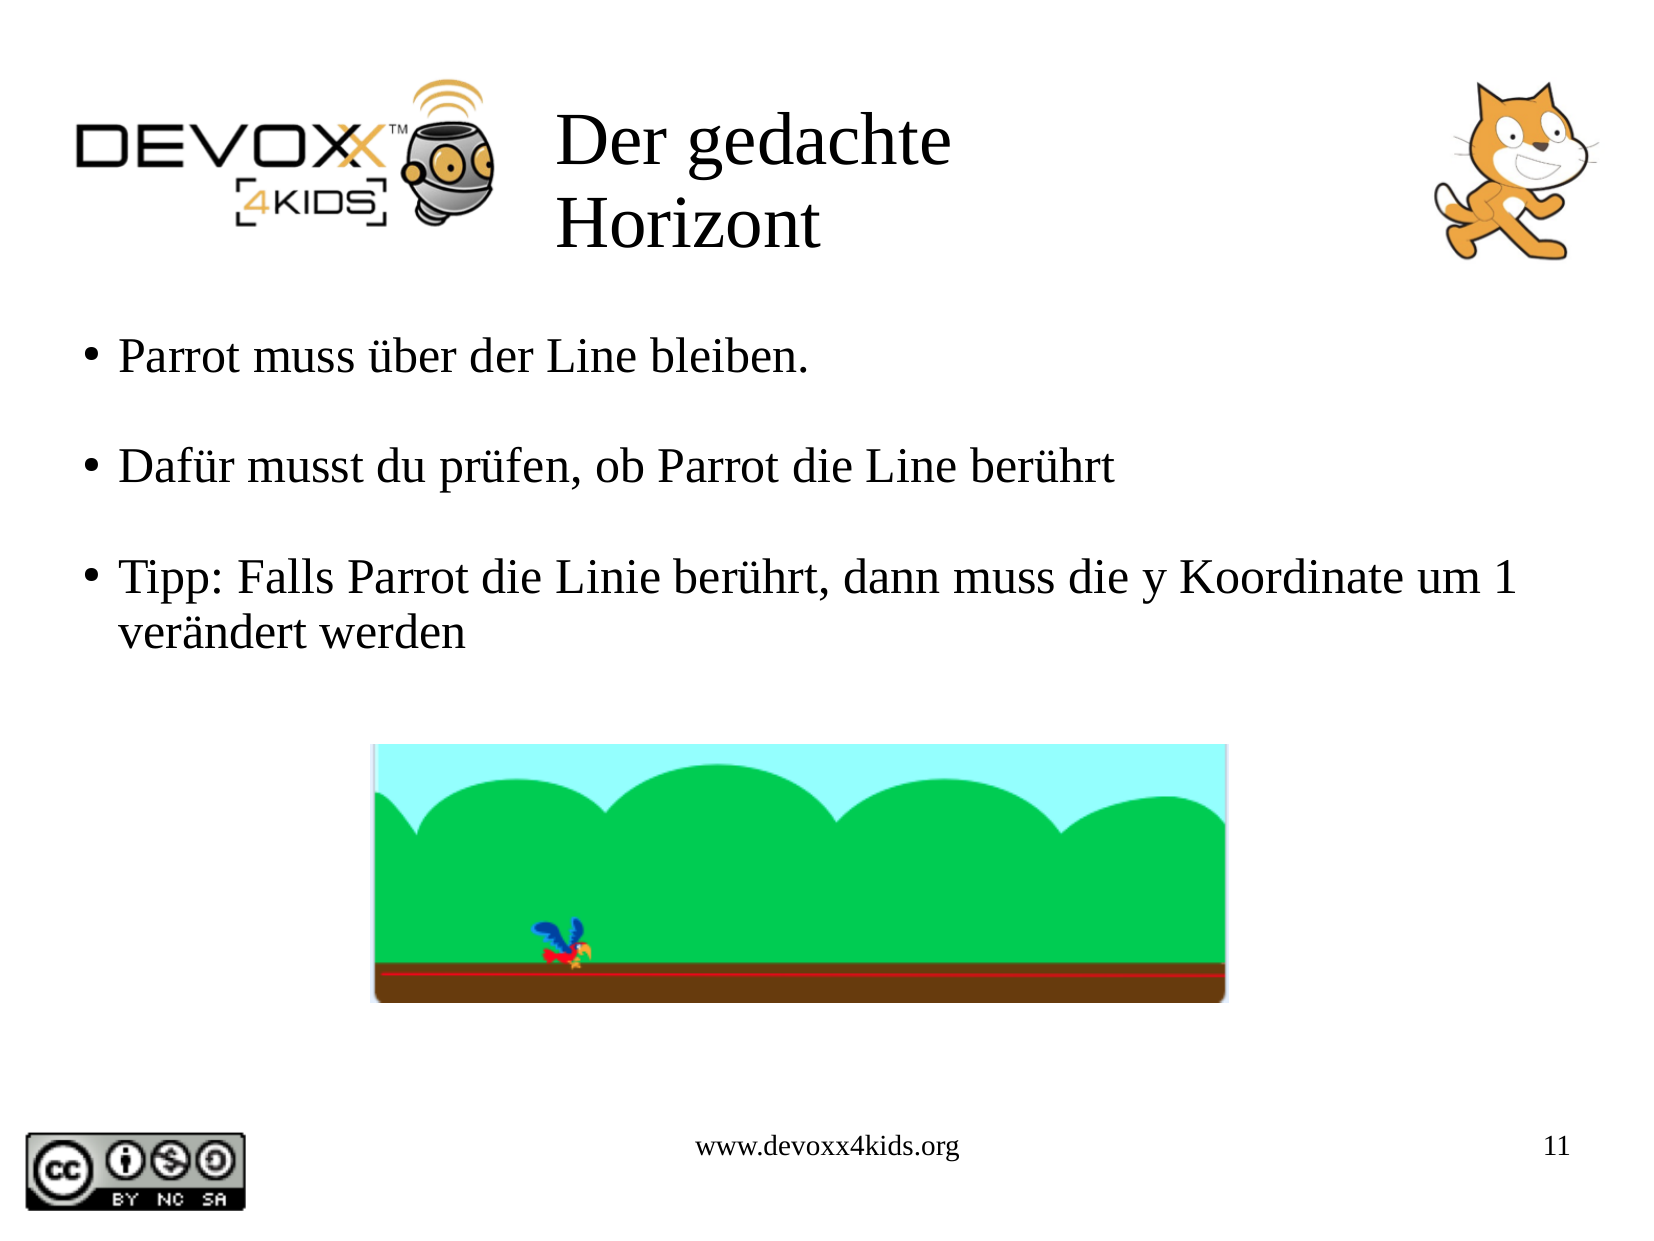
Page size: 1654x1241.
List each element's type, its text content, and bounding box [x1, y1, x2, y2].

picture [14, 1121, 249, 1212]
picture [35, 58, 511, 255]
picture [370, 744, 1229, 1003]
title Der gedachte Horizont [555, 78, 1347, 284]
text_box Parrot muss über der Line bleiben. Dafür musst du prüfen, ob Parrot die Line berührt Tipp: Falls Parrot die Linie berührt, dann muss die y Koordinate um 1 verändert werden [82, 290, 1571, 697]
subtitle [59, 295, 1548, 1114]
picture [1431, 54, 1607, 272]
